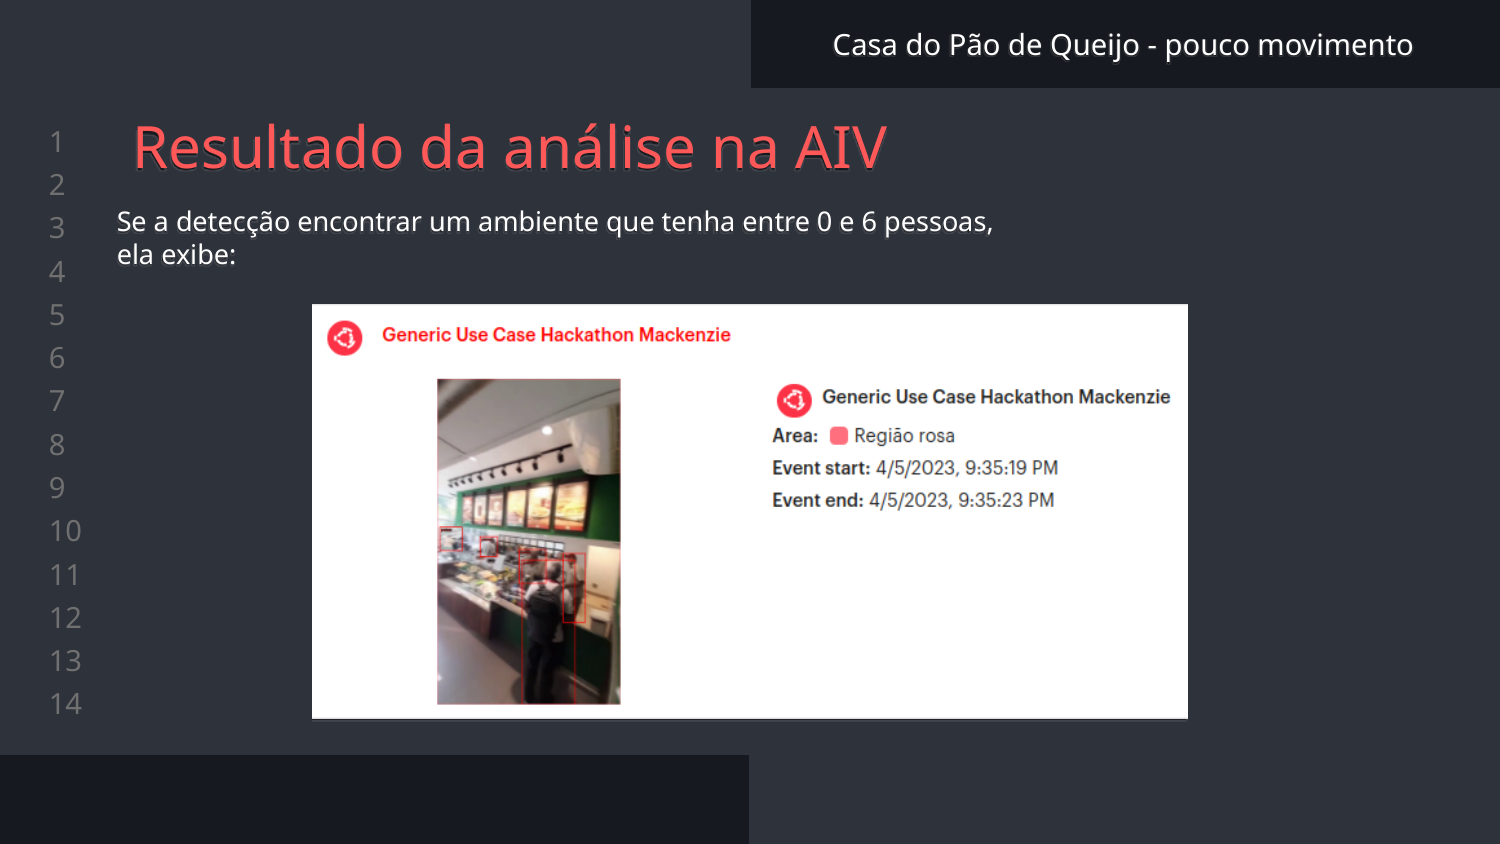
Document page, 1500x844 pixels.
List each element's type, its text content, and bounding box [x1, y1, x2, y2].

title Resultado da análise na AIV [116, 95, 1383, 190]
text_box Se a detecção encontrar um ambiente que tenha entre 0 e 6 pessoas, ela exibe: [101, 189, 1031, 285]
text_box Casa do Pão de Queijo - pouco movimento [763, 11, 1484, 77]
picture [312, 304, 1188, 719]
